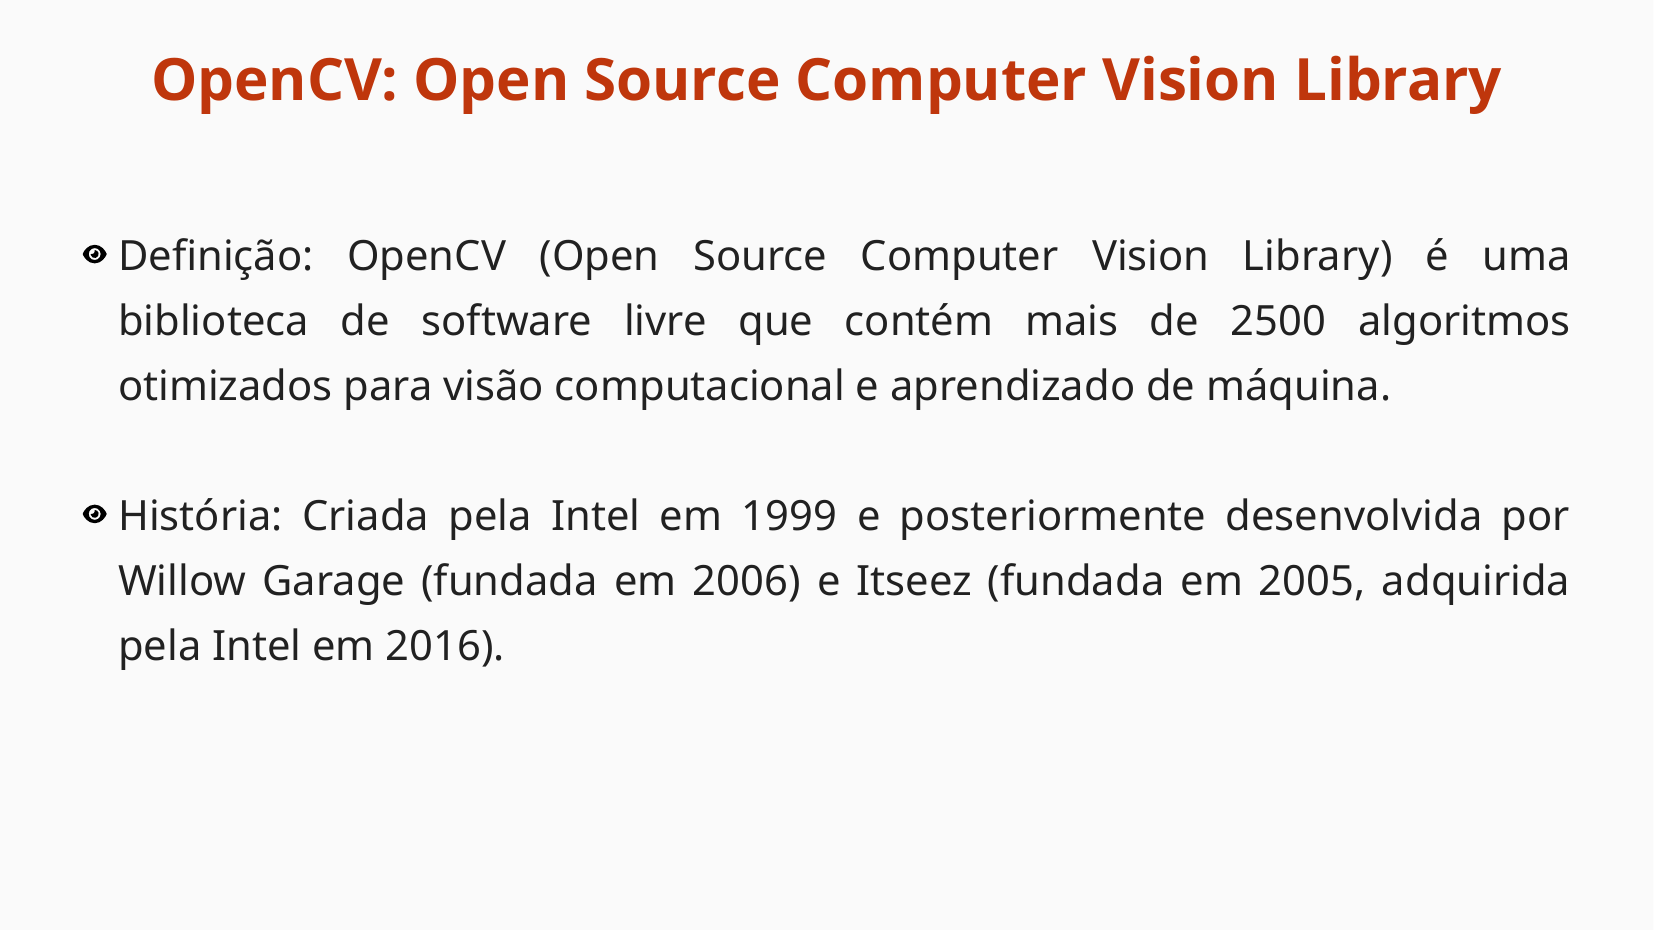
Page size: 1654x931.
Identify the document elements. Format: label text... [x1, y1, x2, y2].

subtitle Definição: OpenCV (Open Source Computer Vision Library) é uma biblioteca de software livre que contém mais de 2500 algoritmos otimizados para visão computacional e aprendizado de máquina. História: Criada pela Intel em 1999 e posteriormente desenvolvida por Willow Garage (fundada em 2006) e Itseez (fundada em 2005, adquirida pela Intel em 2016). [82, 217, 1571, 804]
title OpenCV: Open Source Computer Vision Library [82, 37, 1571, 119]
